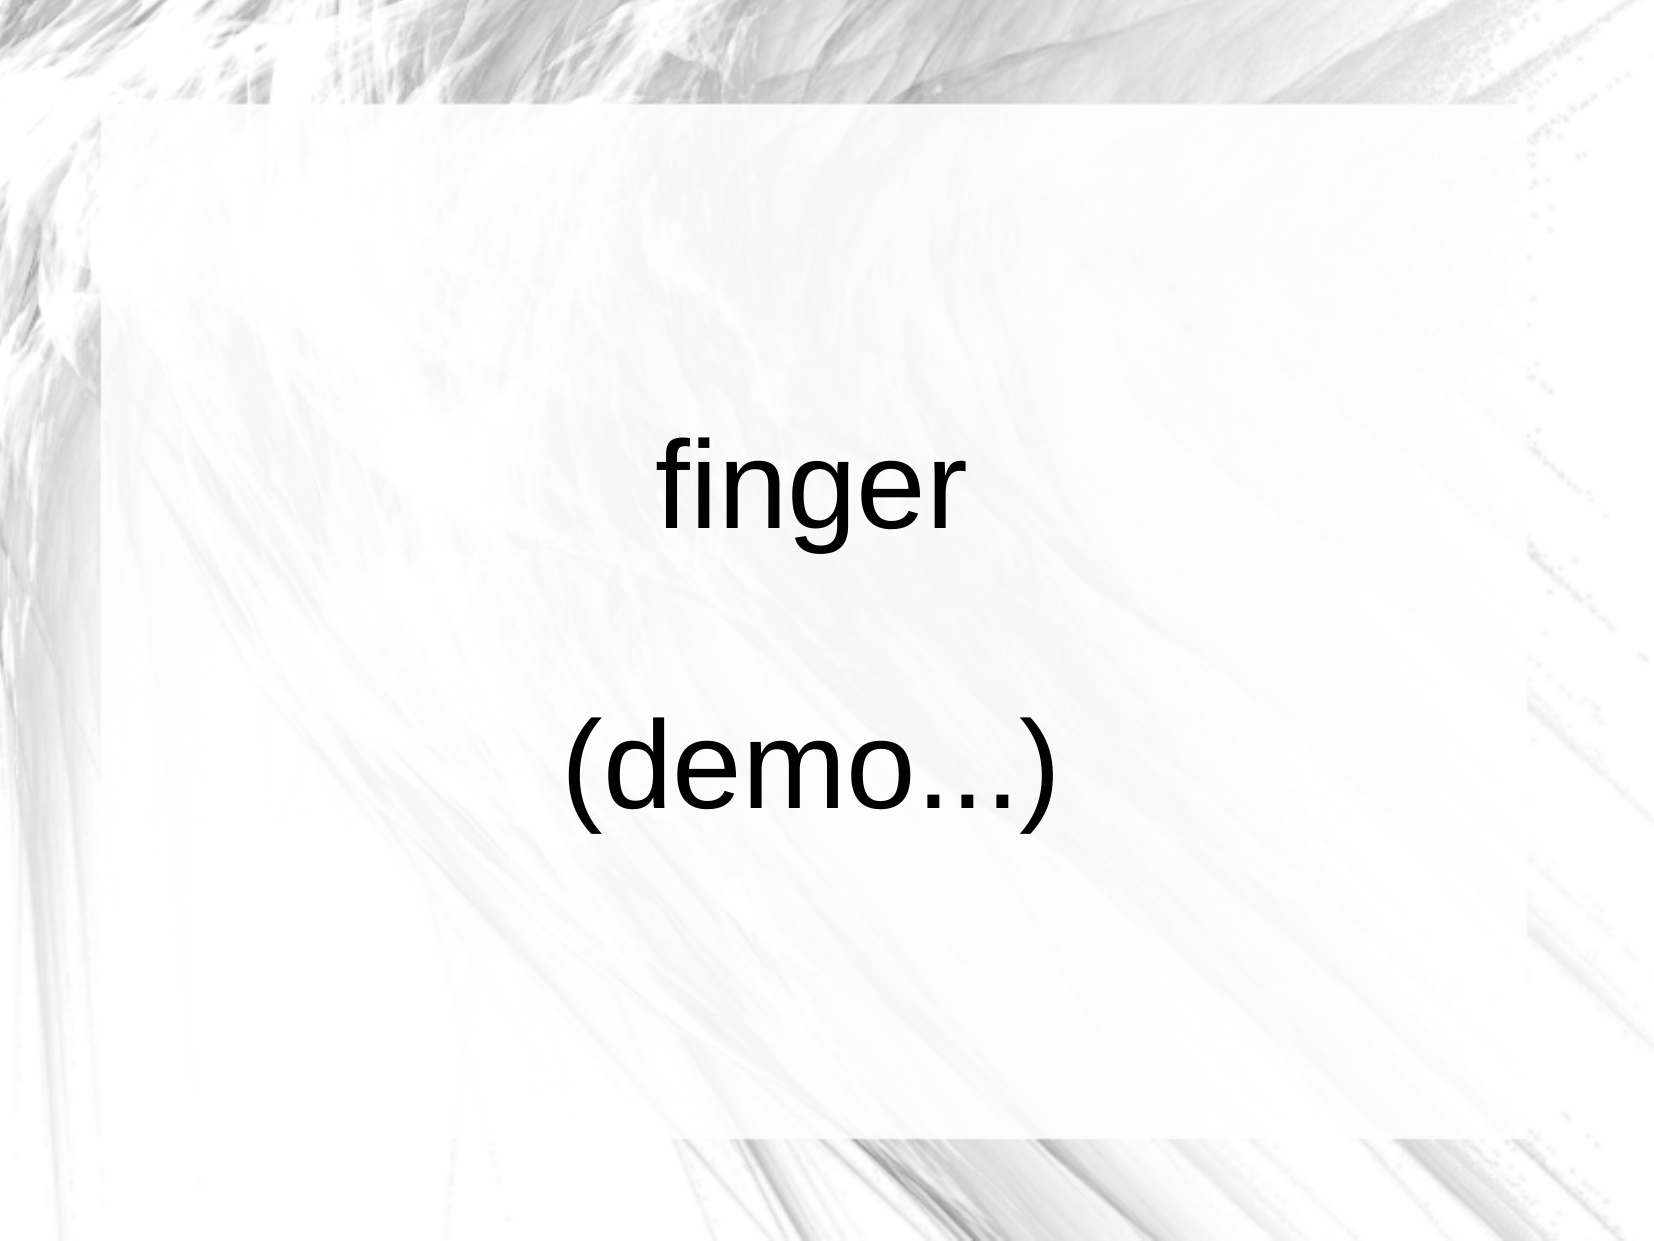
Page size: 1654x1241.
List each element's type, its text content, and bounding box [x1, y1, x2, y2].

subtitle finger (demo...) [118, 112, 1506, 1139]
picture [0, 0, 1654, 1241]
